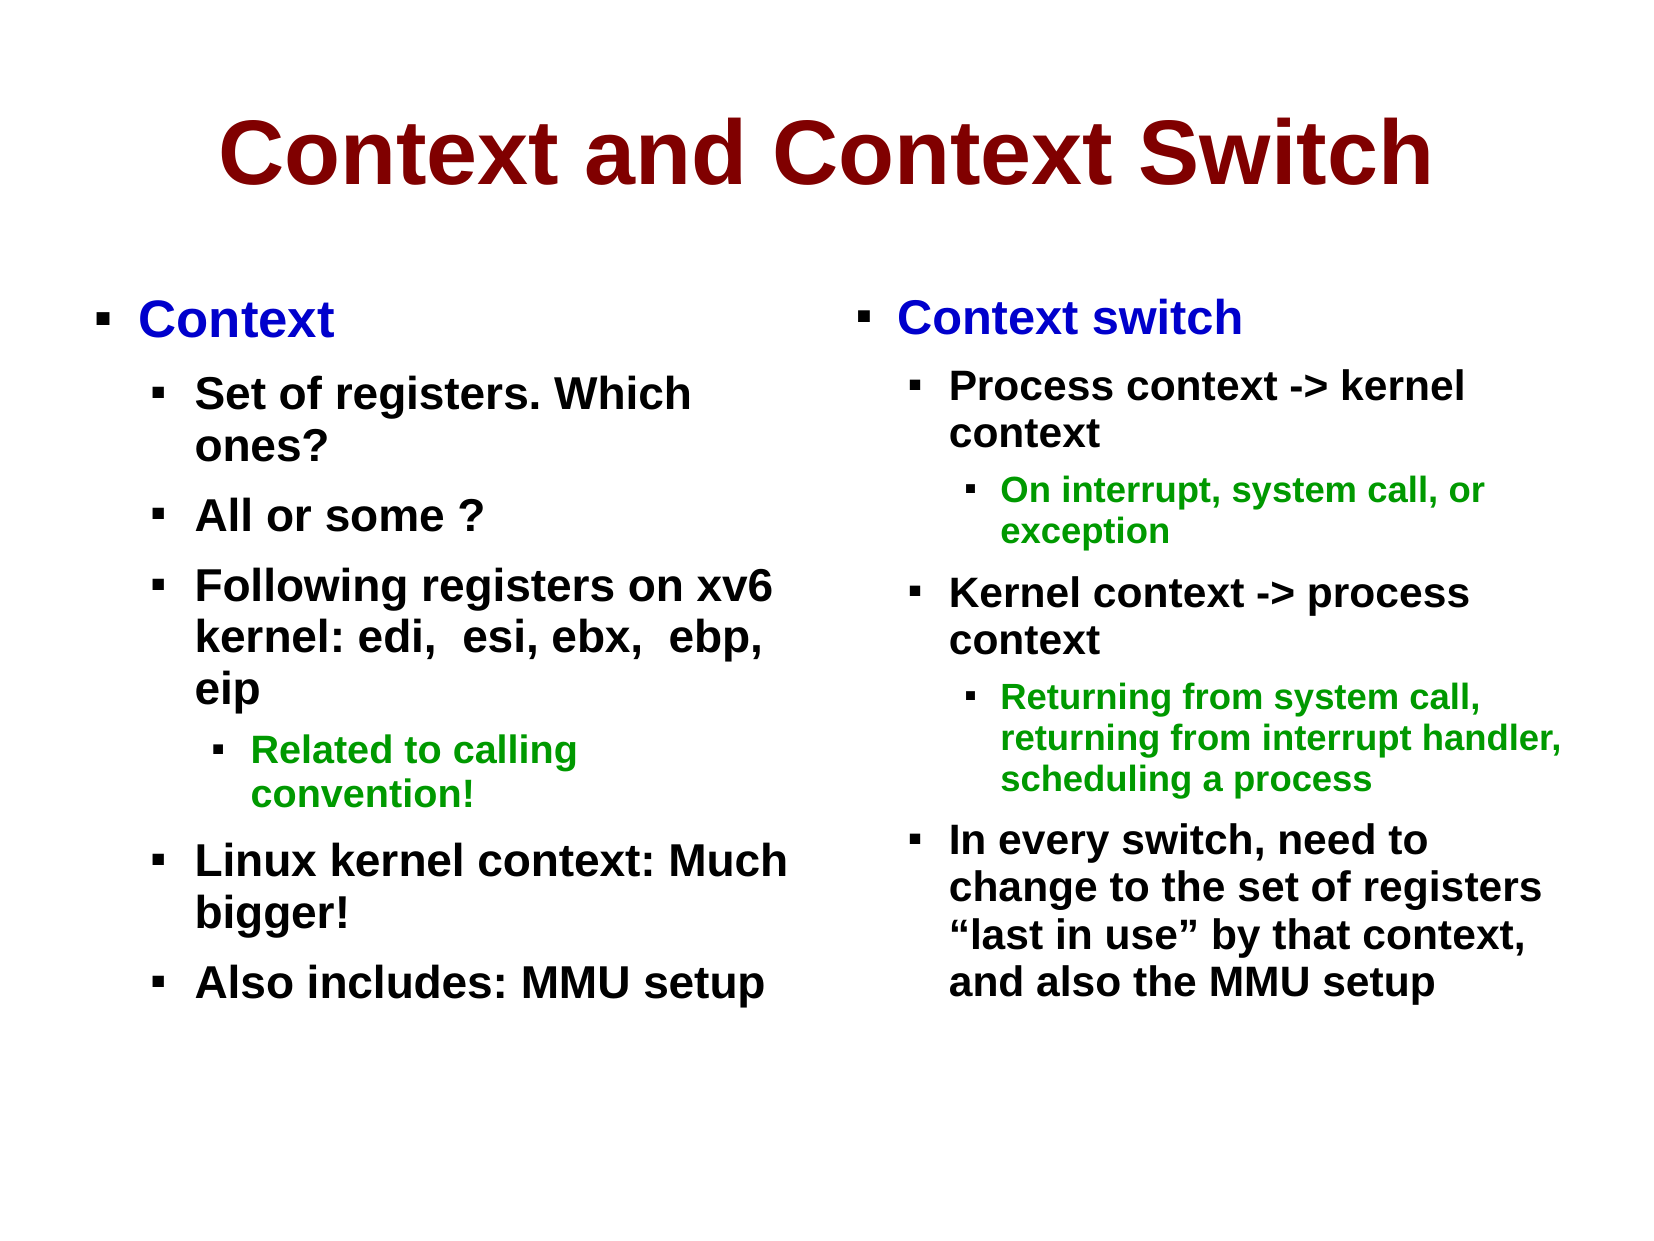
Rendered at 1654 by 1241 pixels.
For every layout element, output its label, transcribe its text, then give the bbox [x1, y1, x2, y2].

list Context switch Process context -> kernel context On interrupt, system call, or exception Kernel context -> process context Returning from system call, returning from interrupt handler, scheduling a process In every switch, need to change to the set of registers “last in use” by that context, and also the MMU setup [845, 290, 1572, 1010]
list Context Set of registers. Which ones? All or some ? Following registers on xv6 kernel: edi, esi, ebx, ebp, eip Related to calling convention! Linux kernel context: Much bigger! Also includes: MMU setup [82, 290, 809, 1010]
title Context and Context Switch [82, 49, 1571, 257]
